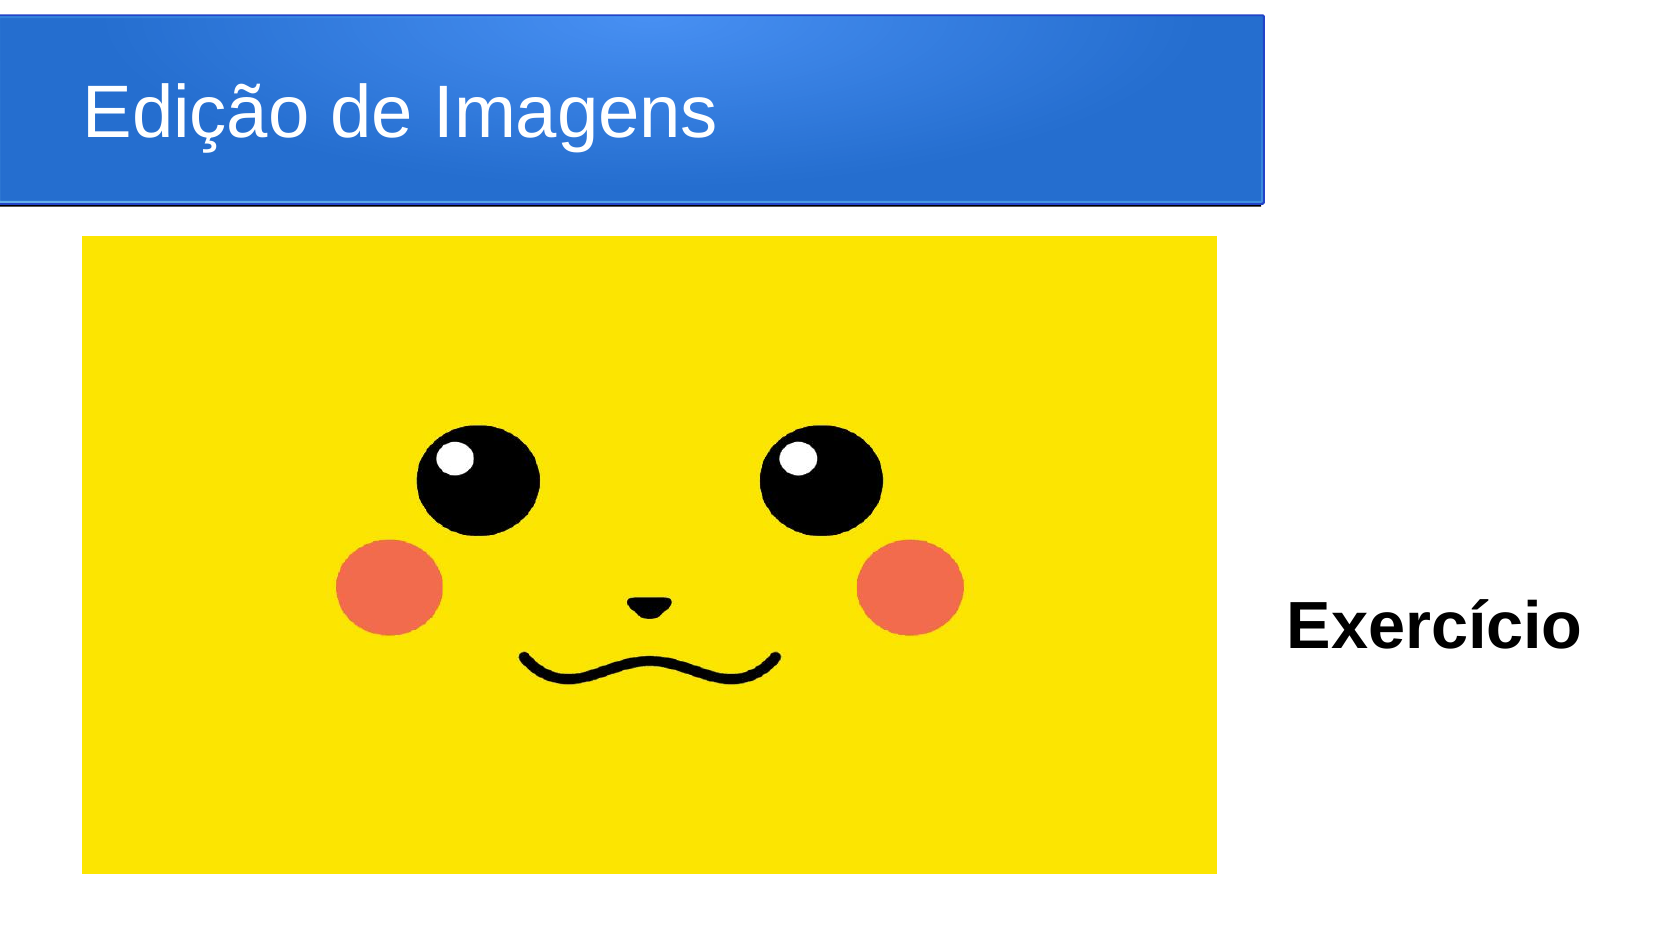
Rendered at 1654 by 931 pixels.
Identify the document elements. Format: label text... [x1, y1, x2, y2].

title Edição de Imagens [82, 35, 1235, 189]
picture [82, 236, 1217, 875]
subtitle Exercício [1217, 513, 1654, 737]
